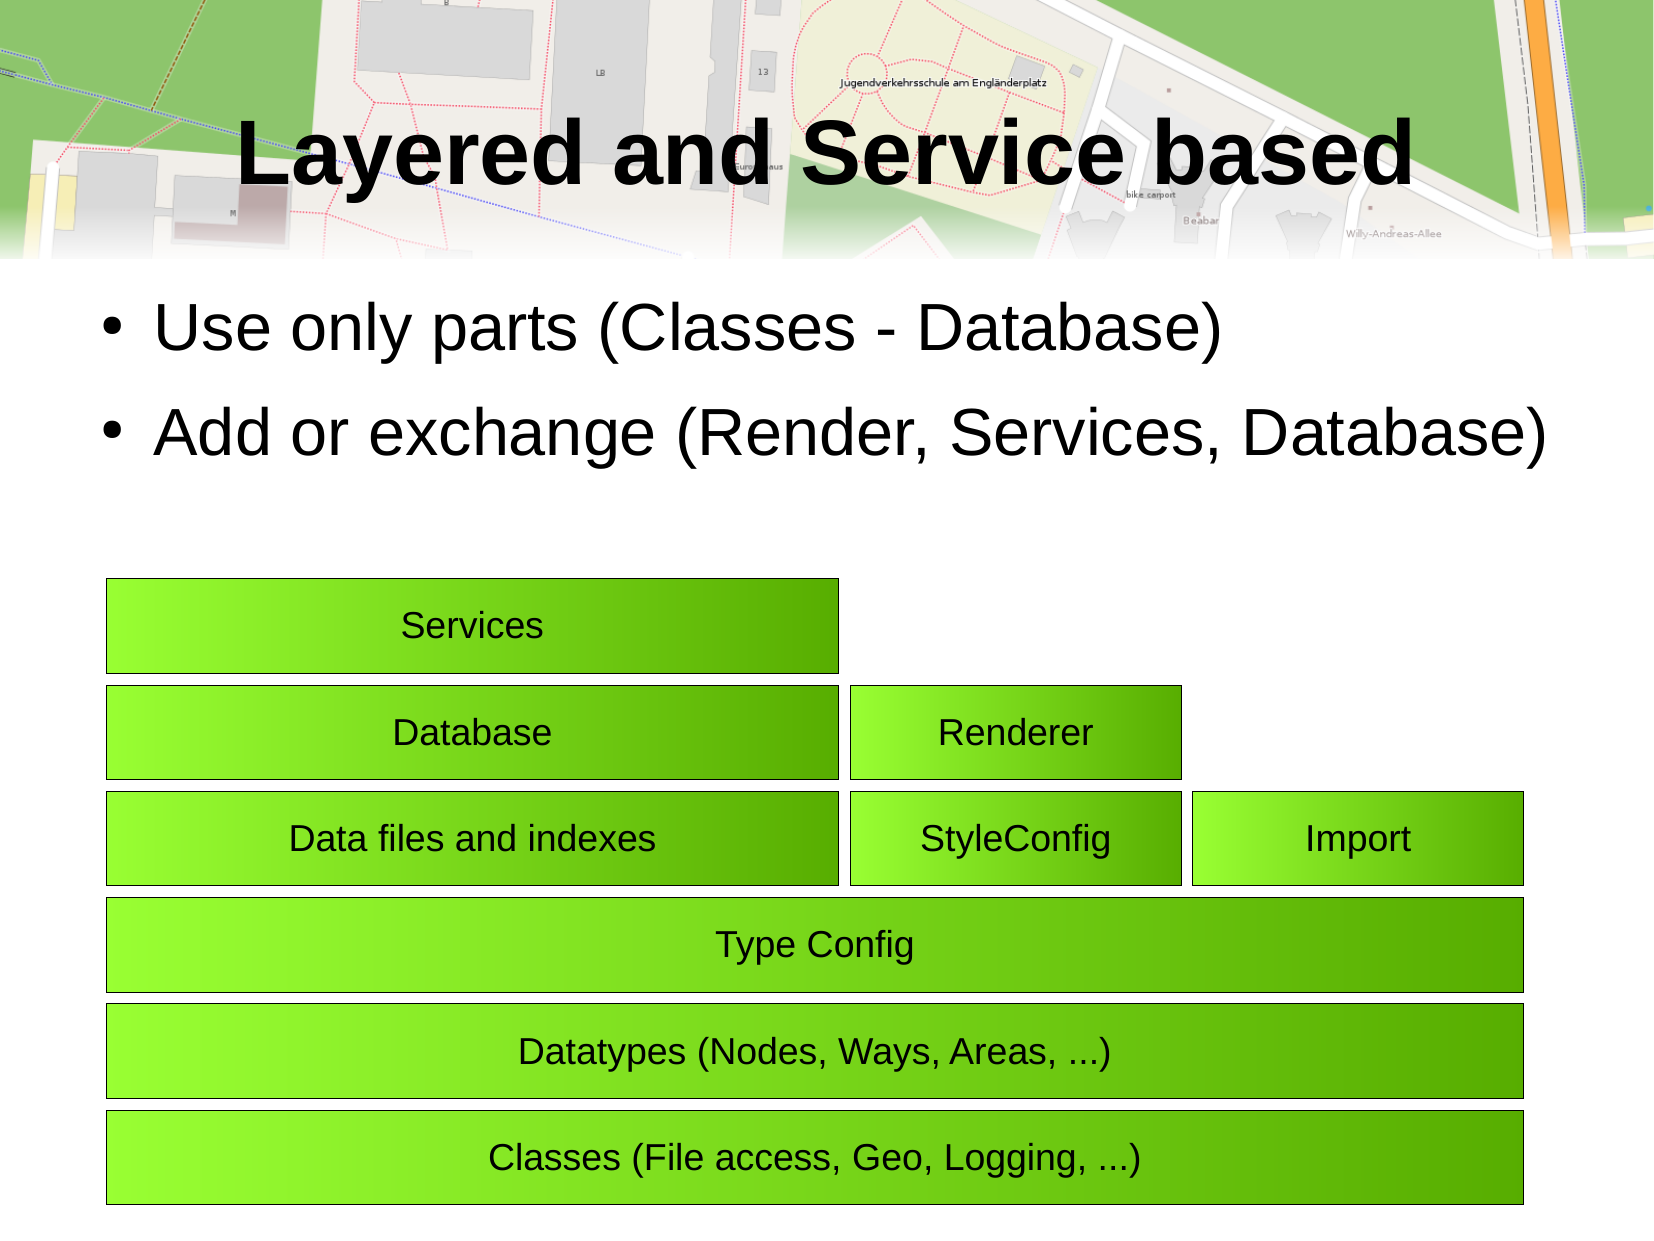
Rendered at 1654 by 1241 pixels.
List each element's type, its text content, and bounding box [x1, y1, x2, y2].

picture [0, 0, 1654, 211]
text_box Data files and indexes [106, 791, 839, 886]
title Layered and Service based [82, 49, 1571, 257]
text_box Renderer [850, 685, 1182, 780]
text_box StyleConfig [850, 791, 1182, 886]
text_box Import [1192, 791, 1524, 886]
text_box Datatypes (Nodes, Ways, Areas, ...) [106, 1003, 1524, 1099]
list Use only parts (Classes - Database) Add or exchange (Render, Services, Database) [82, 290, 1571, 591]
text_box Database [106, 685, 839, 780]
text_box Classes (File access, Geo, Logging, ...) [106, 1110, 1524, 1205]
text_box Type Config [106, 897, 1524, 993]
text_box Services [106, 578, 839, 674]
